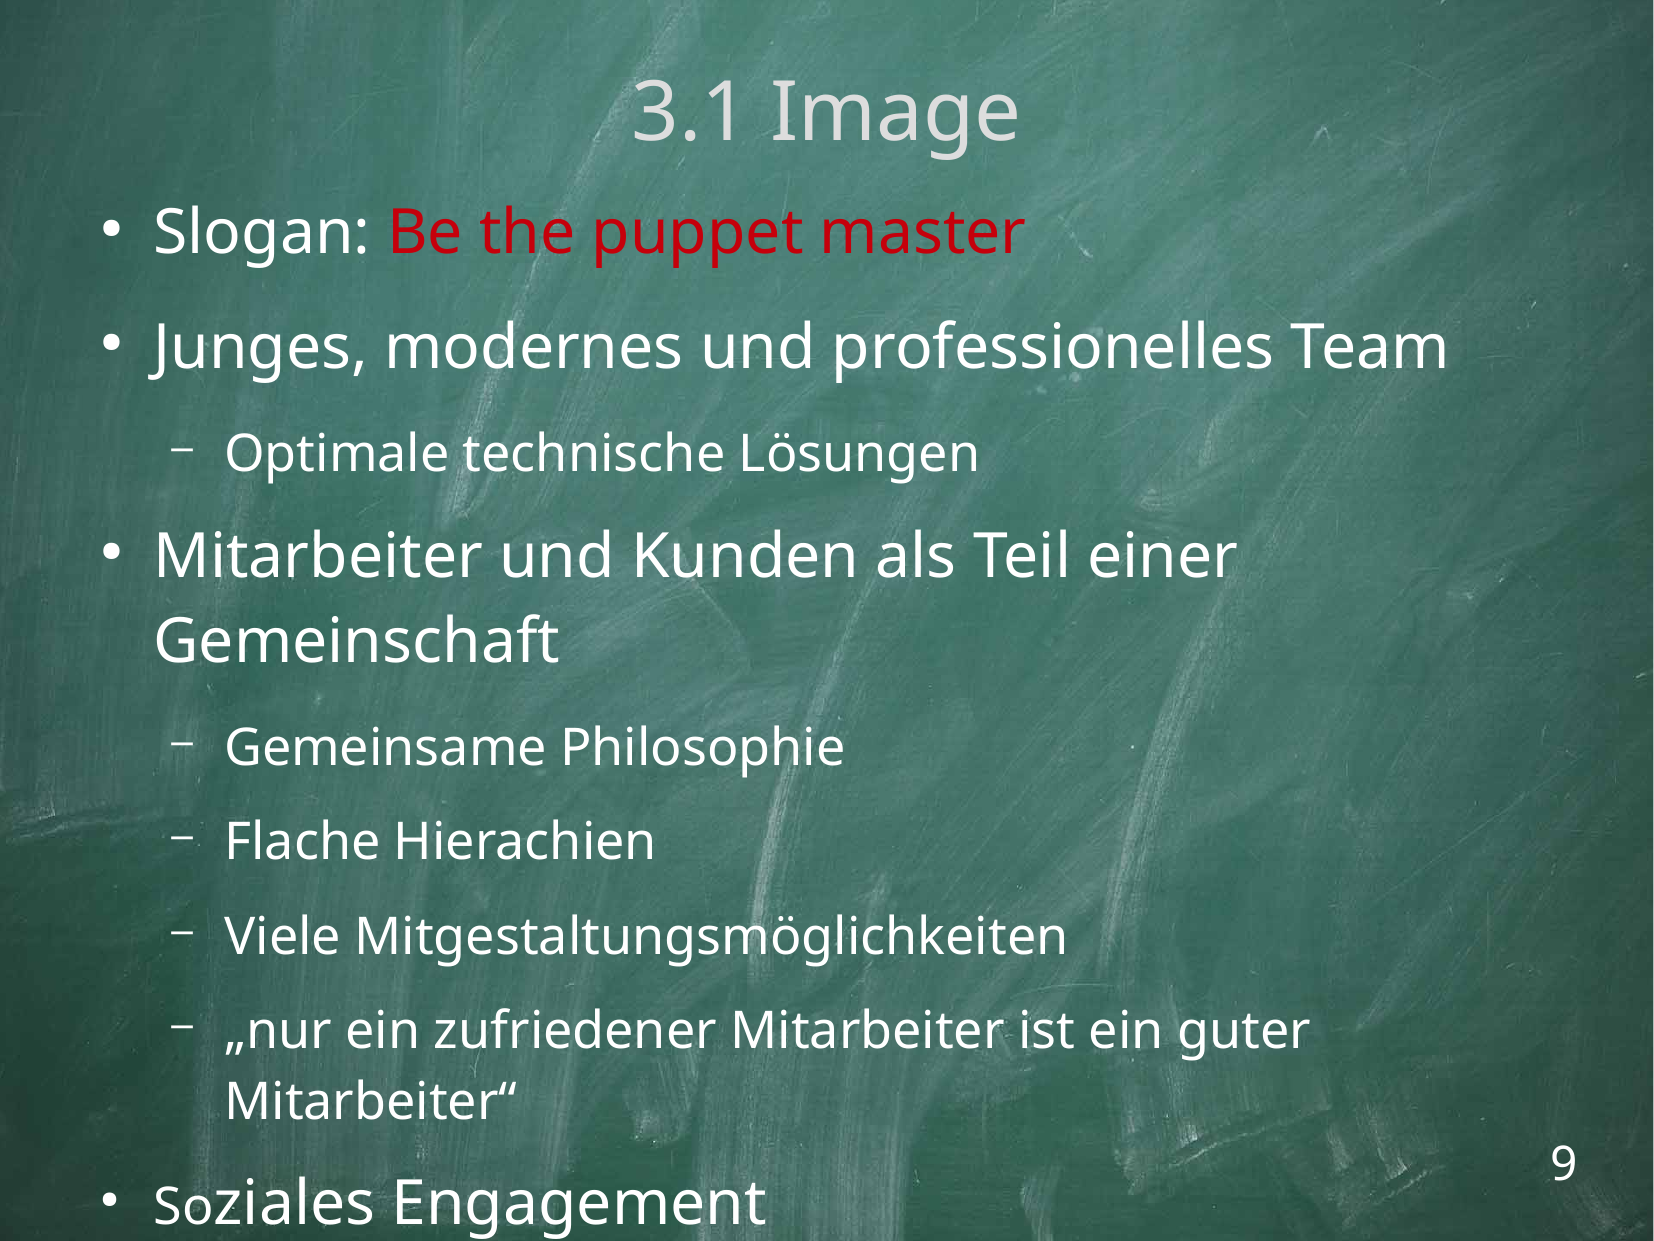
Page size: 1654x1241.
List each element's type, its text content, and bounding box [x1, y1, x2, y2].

text_box 9 [1535, 1122, 1654, 1200]
list Slogan: Be the puppet master Junges, modernes und professionelles Team Optimale technische Lösungen Mitarbeiter und Kunden als Teil einer Gemeinschaft Gemeinsame Philosophie Flache Hierachien Viele Mitgestaltungsmöglichkeiten „nur ein zufriedener Mitarbeiter ist ein guter Mitarbeiter“ Soziales Engagement [82, 186, 1571, 907]
title 3.1 Image [250, 5, 1403, 186]
picture [0, 0, 1654, 1241]
